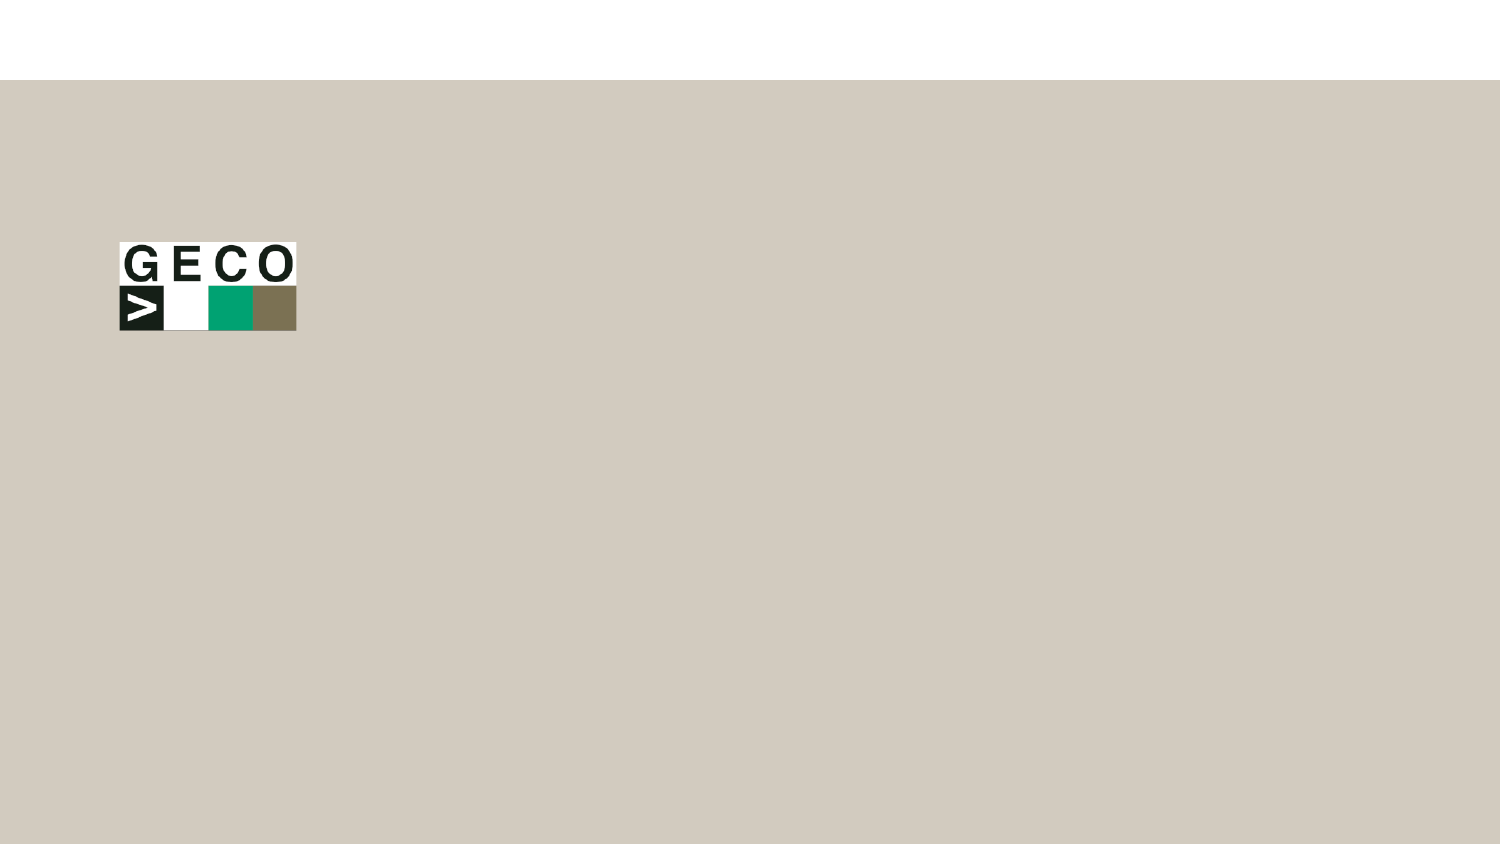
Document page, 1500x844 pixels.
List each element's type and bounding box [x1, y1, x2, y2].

picture [119, 242, 297, 332]
